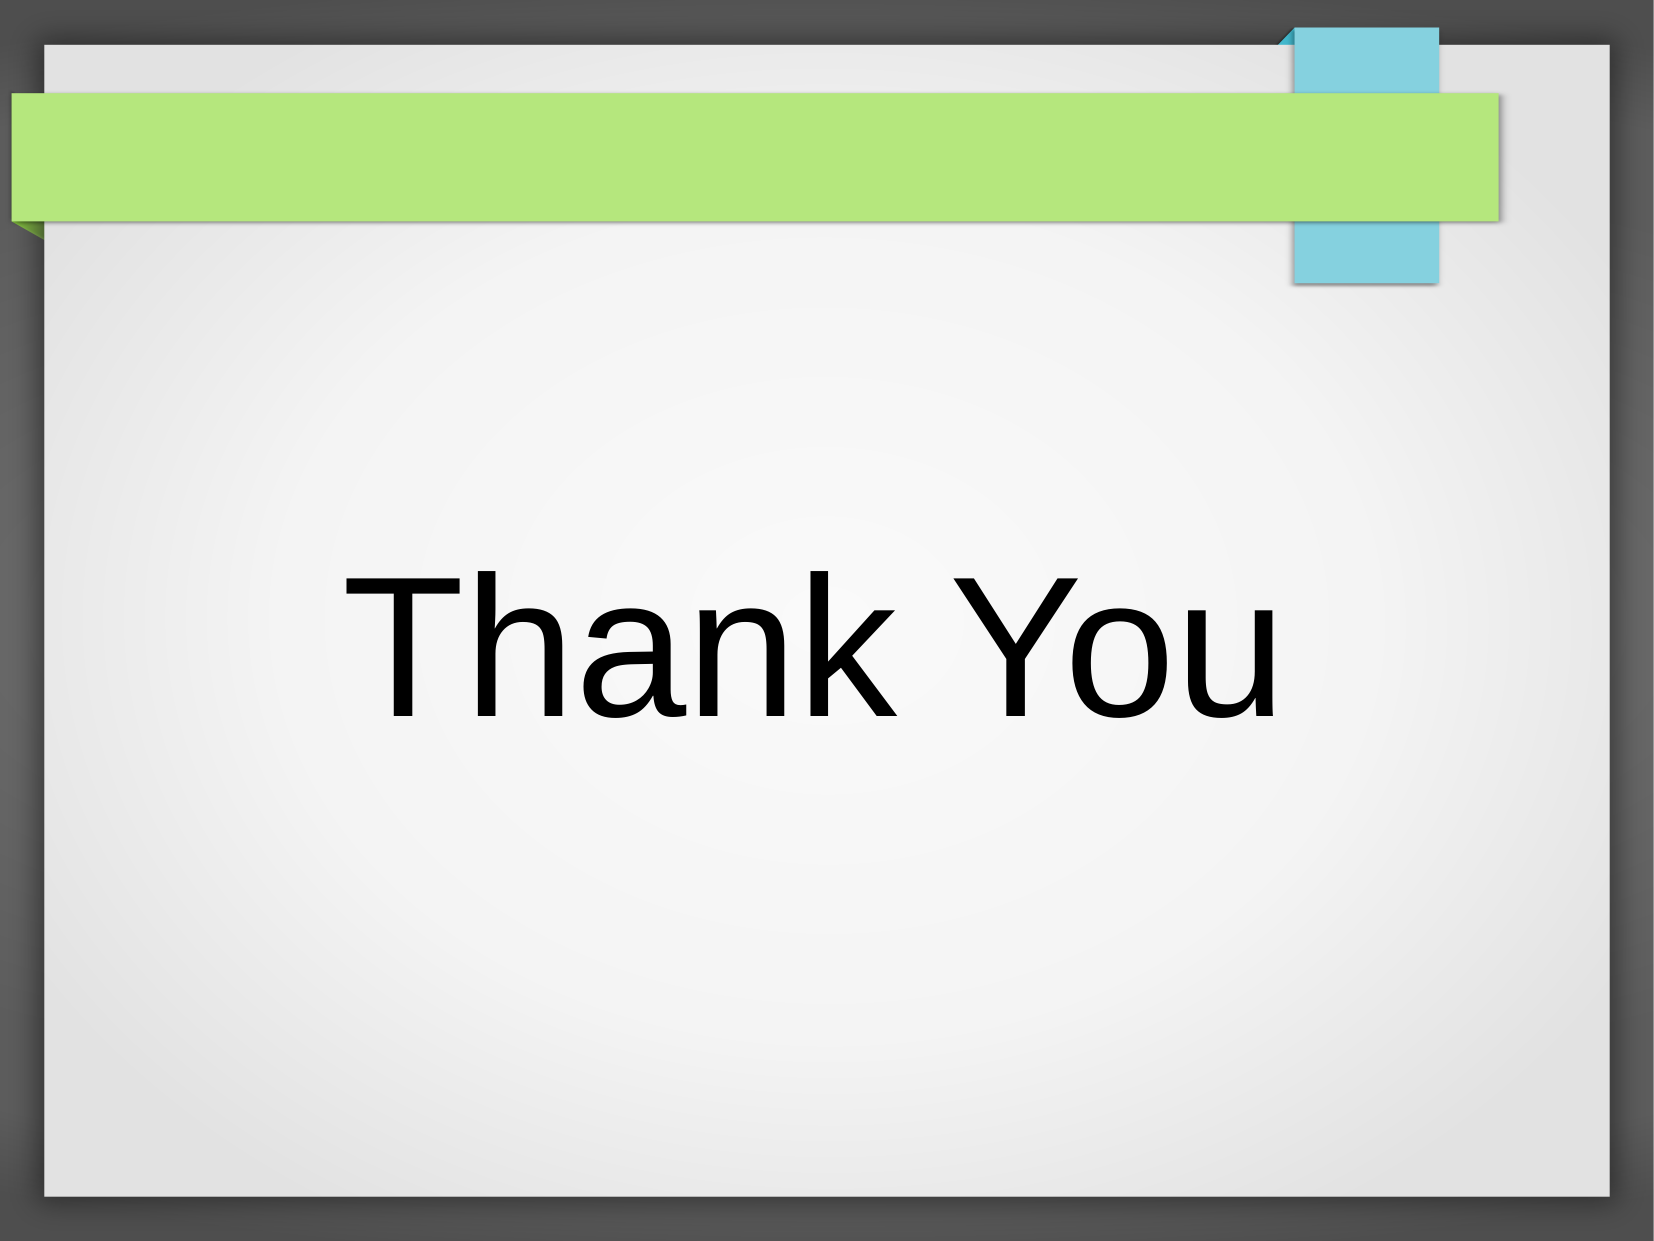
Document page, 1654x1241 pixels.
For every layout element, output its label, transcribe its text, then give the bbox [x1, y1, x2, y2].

subtitle Thank You [224, 373, 1406, 922]
picture [0, 0, 1654, 1241]
